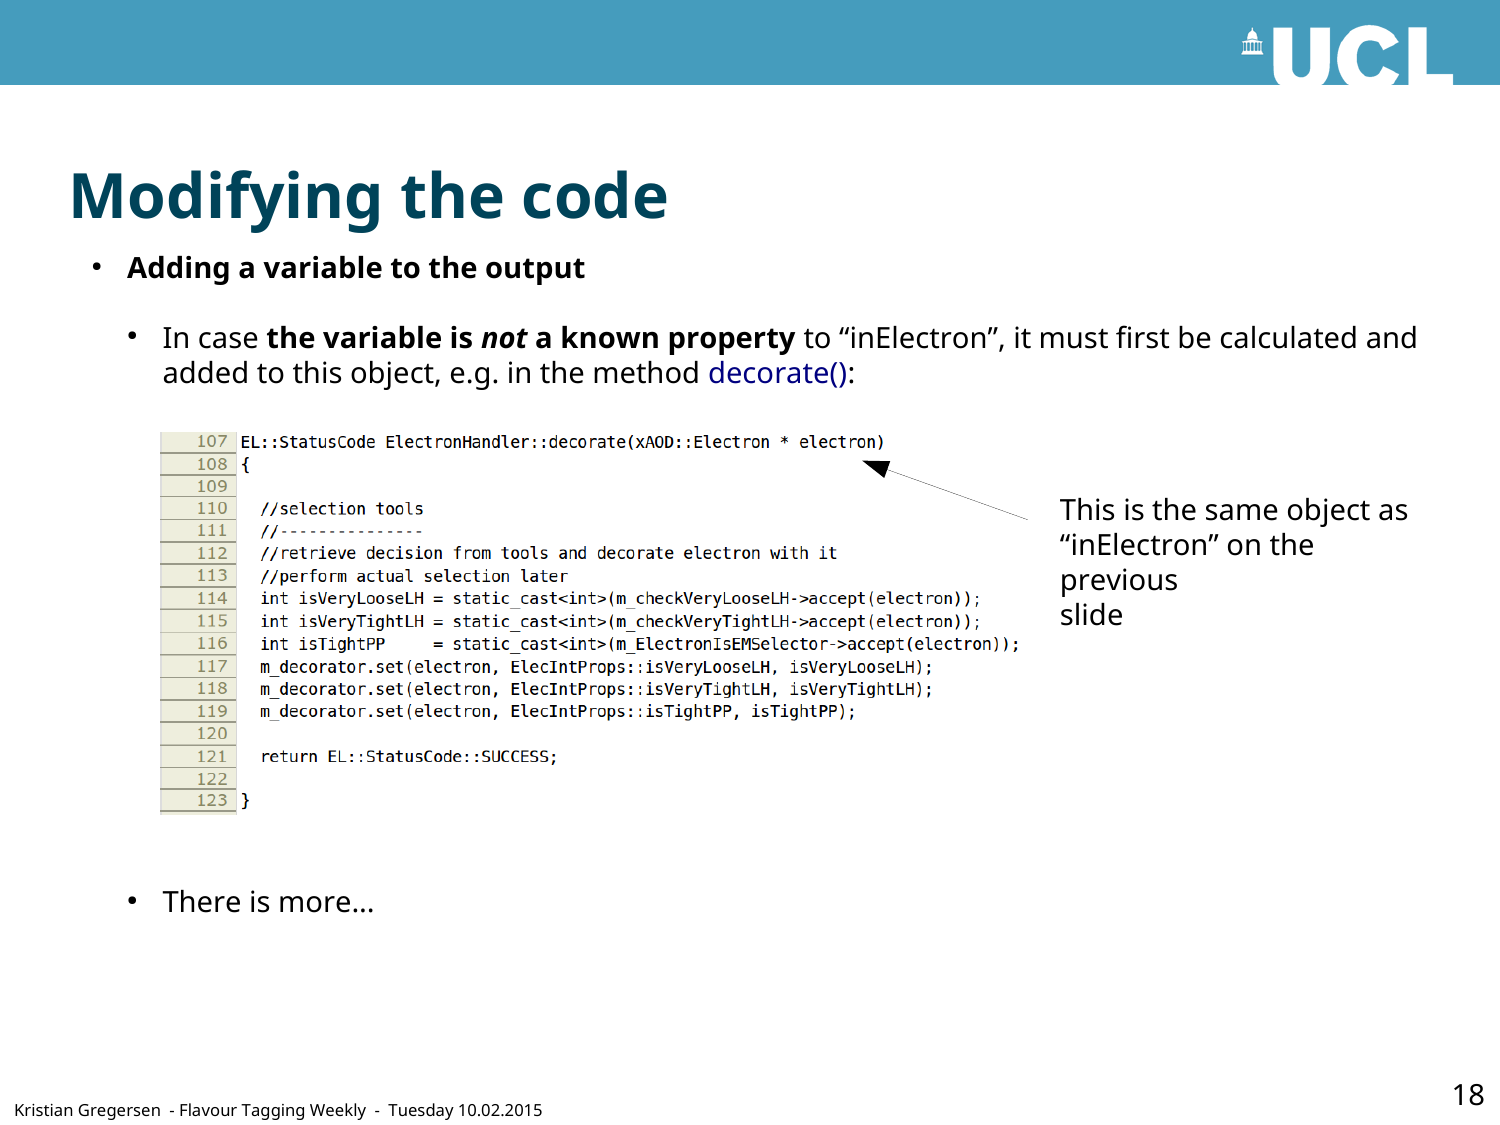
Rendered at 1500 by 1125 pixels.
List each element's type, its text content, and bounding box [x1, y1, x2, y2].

text_box Adding a variable to the output In case the variable is not a known property to “inElectron”, it must first be calculated and added to this object, e.g. in the method decorate(): There is more... [76, 378, 1348, 1042]
title Modifying the code [54, 148, 1447, 378]
picture [0, 0, 1500, 85]
text_box This is the same object as “inElectron” on the previous slide [1045, 484, 1447, 605]
picture [158, 432, 1046, 815]
